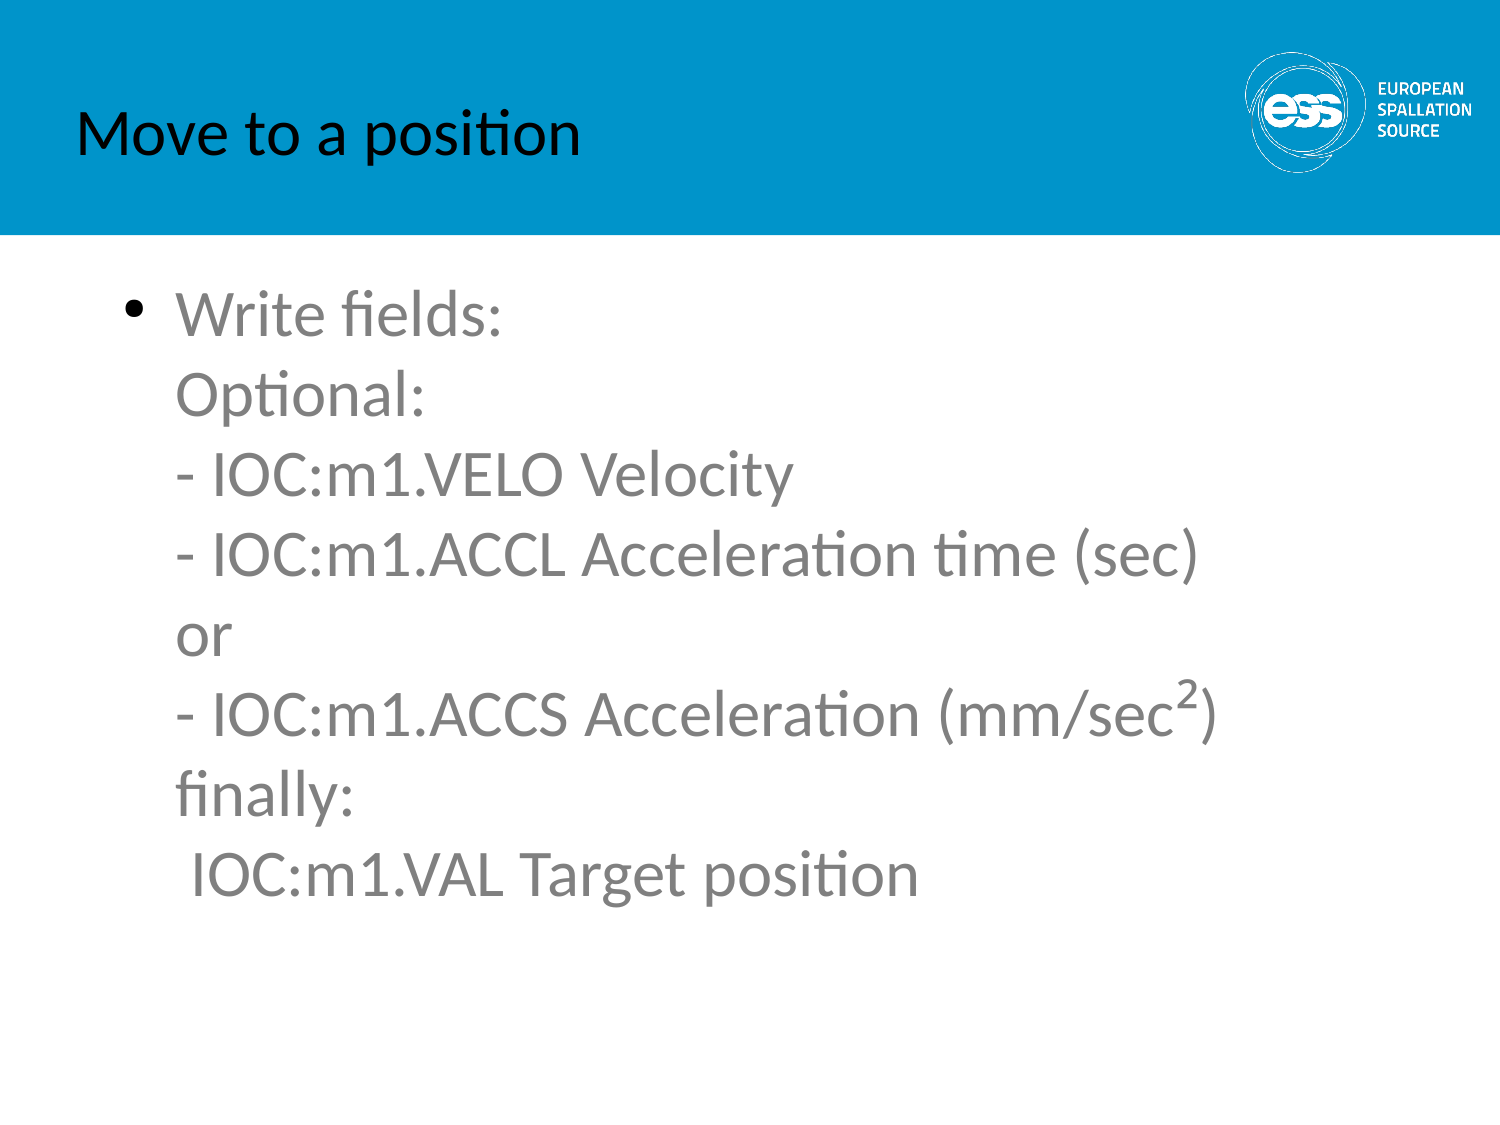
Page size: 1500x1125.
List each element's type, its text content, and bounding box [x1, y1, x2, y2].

picture [1409, 104, 1415, 115]
picture [1423, 83, 1430, 94]
picture [1454, 83, 1458, 94]
picture [1418, 104, 1423, 115]
list Write fields: Optional: - IOC:m1.VELO Velocity - IOC:m1.ACCL Acceleration time (sec) or - IOC:m1.ACCS Acceleration (mm/sec²) finally: IOC:m1.VAL Target position [90, 262, 1441, 1005]
picture [1389, 104, 1393, 115]
picture [1422, 125, 1428, 134]
picture [1436, 104, 1444, 115]
picture [1264, 94, 1342, 127]
picture [1443, 86, 1450, 93]
picture [1398, 109, 1406, 115]
picture [1379, 83, 1385, 94]
picture [1400, 83, 1407, 94]
title Move to a position [75, 45, 1247, 233]
picture [1432, 125, 1438, 136]
